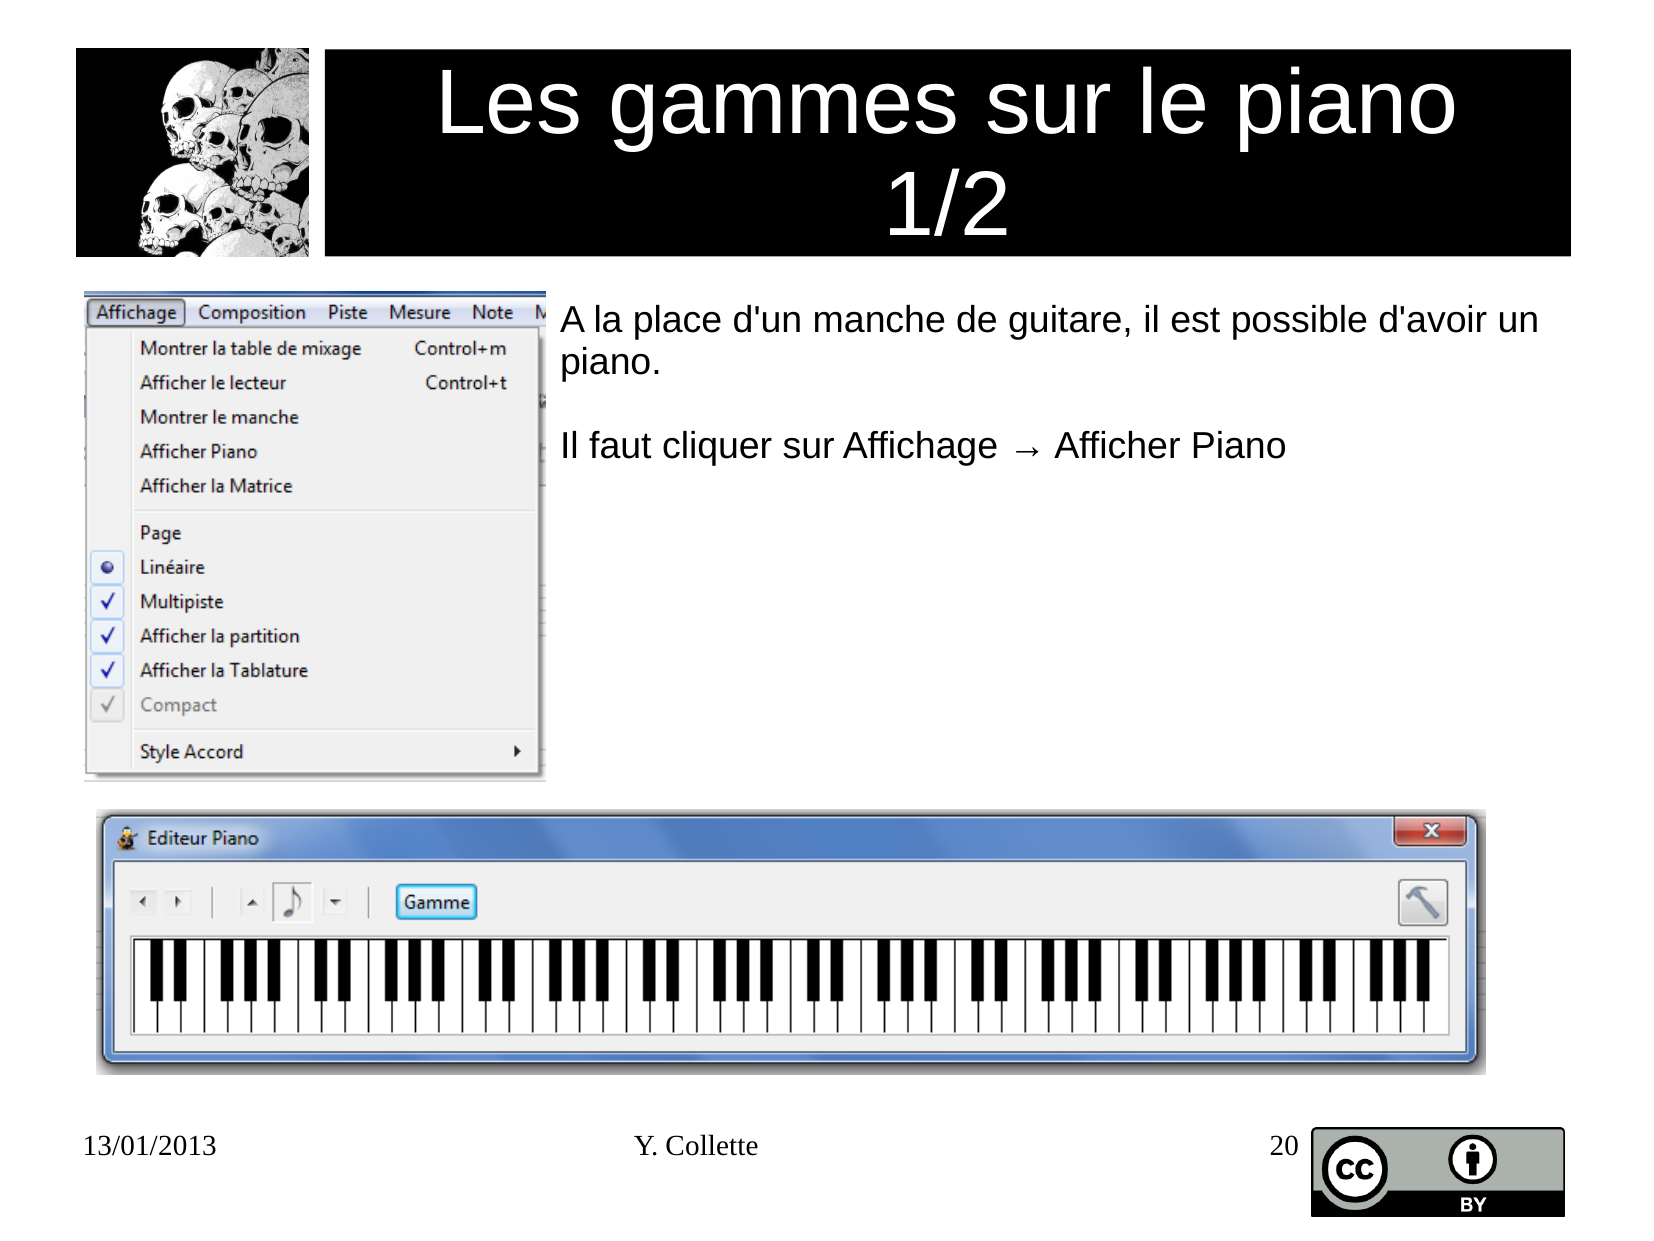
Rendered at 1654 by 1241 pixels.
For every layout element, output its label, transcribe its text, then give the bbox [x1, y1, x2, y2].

picture [76, 48, 309, 257]
text_box A la place d'un manche de guitare, il est possible d'avoir un piano. Il faut cliquer sur Affichage → Afficher Piano [545, 291, 1568, 474]
picture [1311, 1127, 1565, 1217]
title Les gammes sur le piano 1/2 [324, 49, 1571, 257]
picture [84, 291, 546, 782]
picture [96, 809, 1486, 1075]
